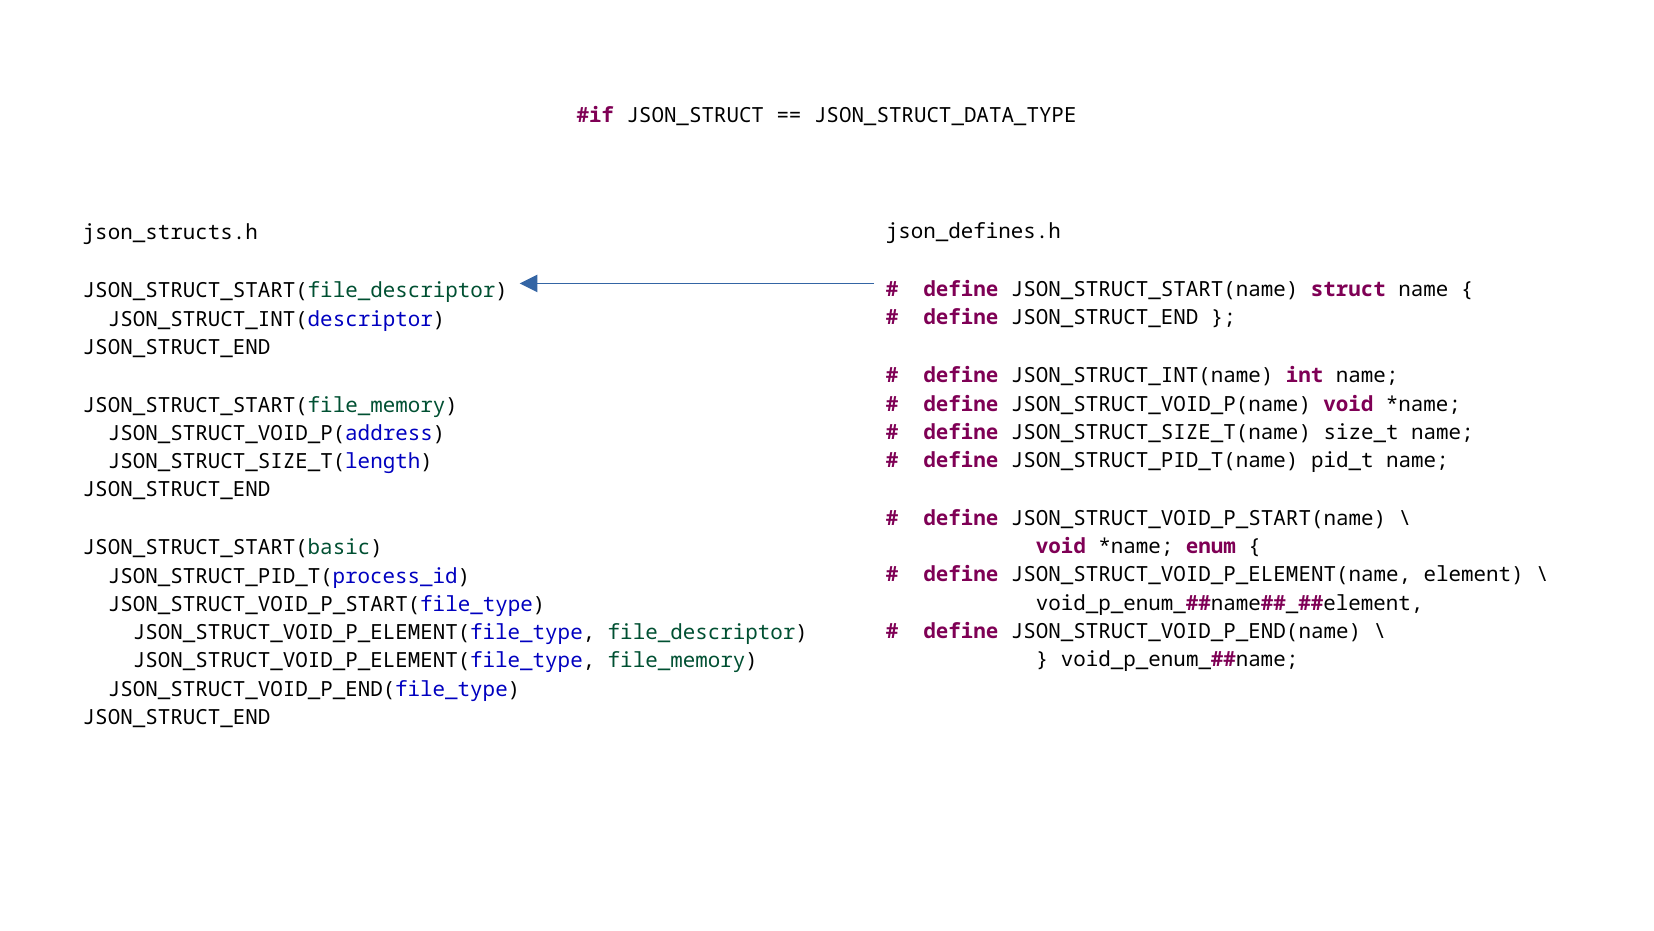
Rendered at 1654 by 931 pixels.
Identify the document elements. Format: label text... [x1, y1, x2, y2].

title #if JSON_STRUCT == JSON_STRUCT_DATA_TYPE [82, 37, 1571, 193]
list json_structs.h JSON_STRUCT_START(file_descriptor) JSON_STRUCT_INT(descriptor) JSON_STRUCT_END JSON_STRUCT_START(file_memory) JSON_STRUCT_VOID_P(address) JSON_STRUCT_SIZE_T(length) JSON_STRUCT_END JSON_STRUCT_START(basic) JSON_STRUCT_PID_T(process_id) JSON_STRUCT_VOID_P_START(file_type) JSON_STRUCT_VOID_P_ELEMENT(file_type, file_descriptor) JSON_STRUCT_VOID_P_ELEMENT(file_type, file_memory) JSON_STRUCT_VOID_P_END(file_type) JSON_STRUCT_END [82, 217, 827, 758]
list json_defines.h # define JSON_STRUCT_START(name) struct name { # define JSON_STRUCT_END }; # define JSON_STRUCT_INT(name) int name; # define JSON_STRUCT_VOID_P(name) void *name; # define JSON_STRUCT_SIZE_T(name) size_t name; # define JSON_STRUCT_PID_T(name) pid_t name; # define JSON_STRUCT_VOID_P_START(name) \ void *name; enum { # define JSON_STRUCT_VOID_P_ELEMENT(name, element) \ void_p_enum_##name##_##element, # define JSON_STRUCT_VOID_P_END(name) \ } void_p_enum_##name; [885, 216, 1571, 756]
